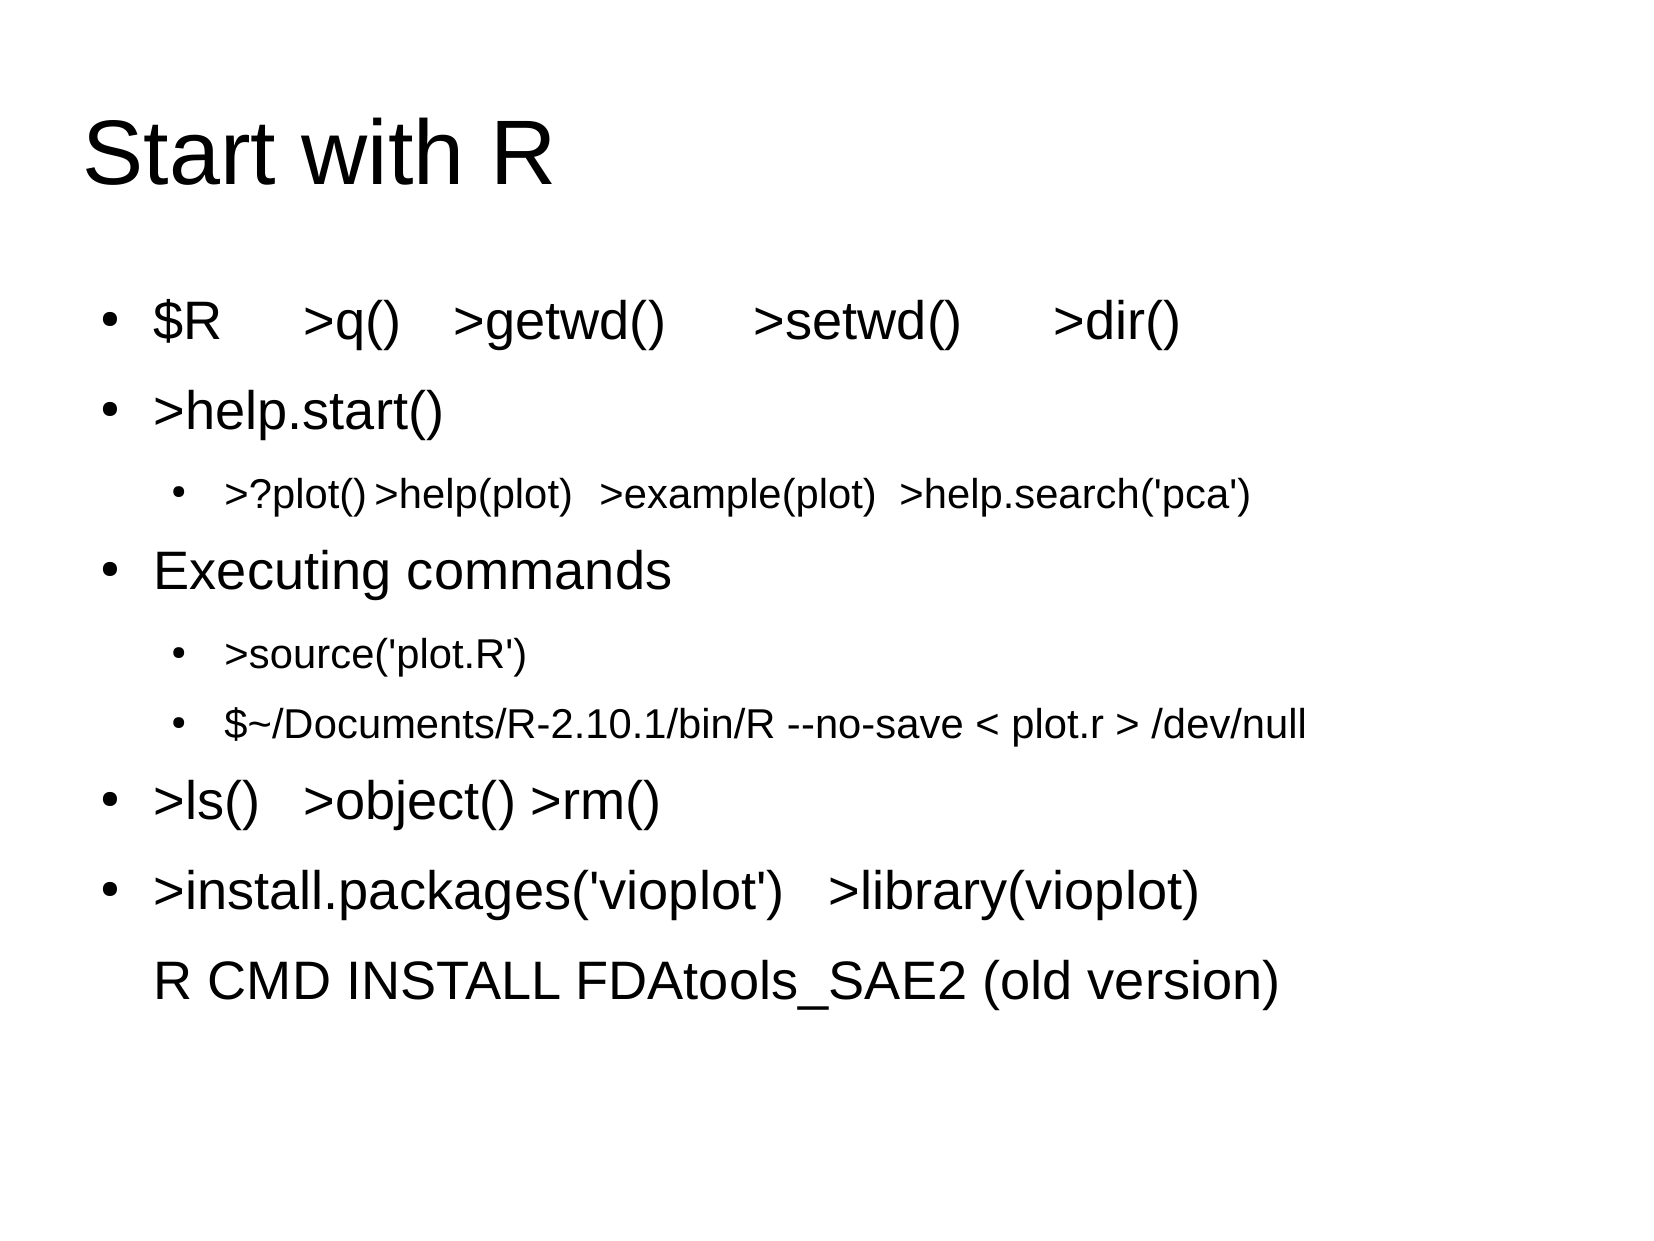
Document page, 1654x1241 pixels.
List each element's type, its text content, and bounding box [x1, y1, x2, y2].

list $R >q() >getwd() >setwd() >dir() >help.start() >?plot() >help(plot) >example(plot) >help.search('pca') Executing commands >source('plot.R') $~/Documents/R-2.10.1/bin/R --no-save < plot.r > /dev/null >ls() >object() >rm() >install.packages('vioplot') >library(vioplot) R CMD INSTALL FDAtools_SAE2 (old version) [82, 290, 1571, 1186]
title Start with R [82, 49, 1571, 257]
